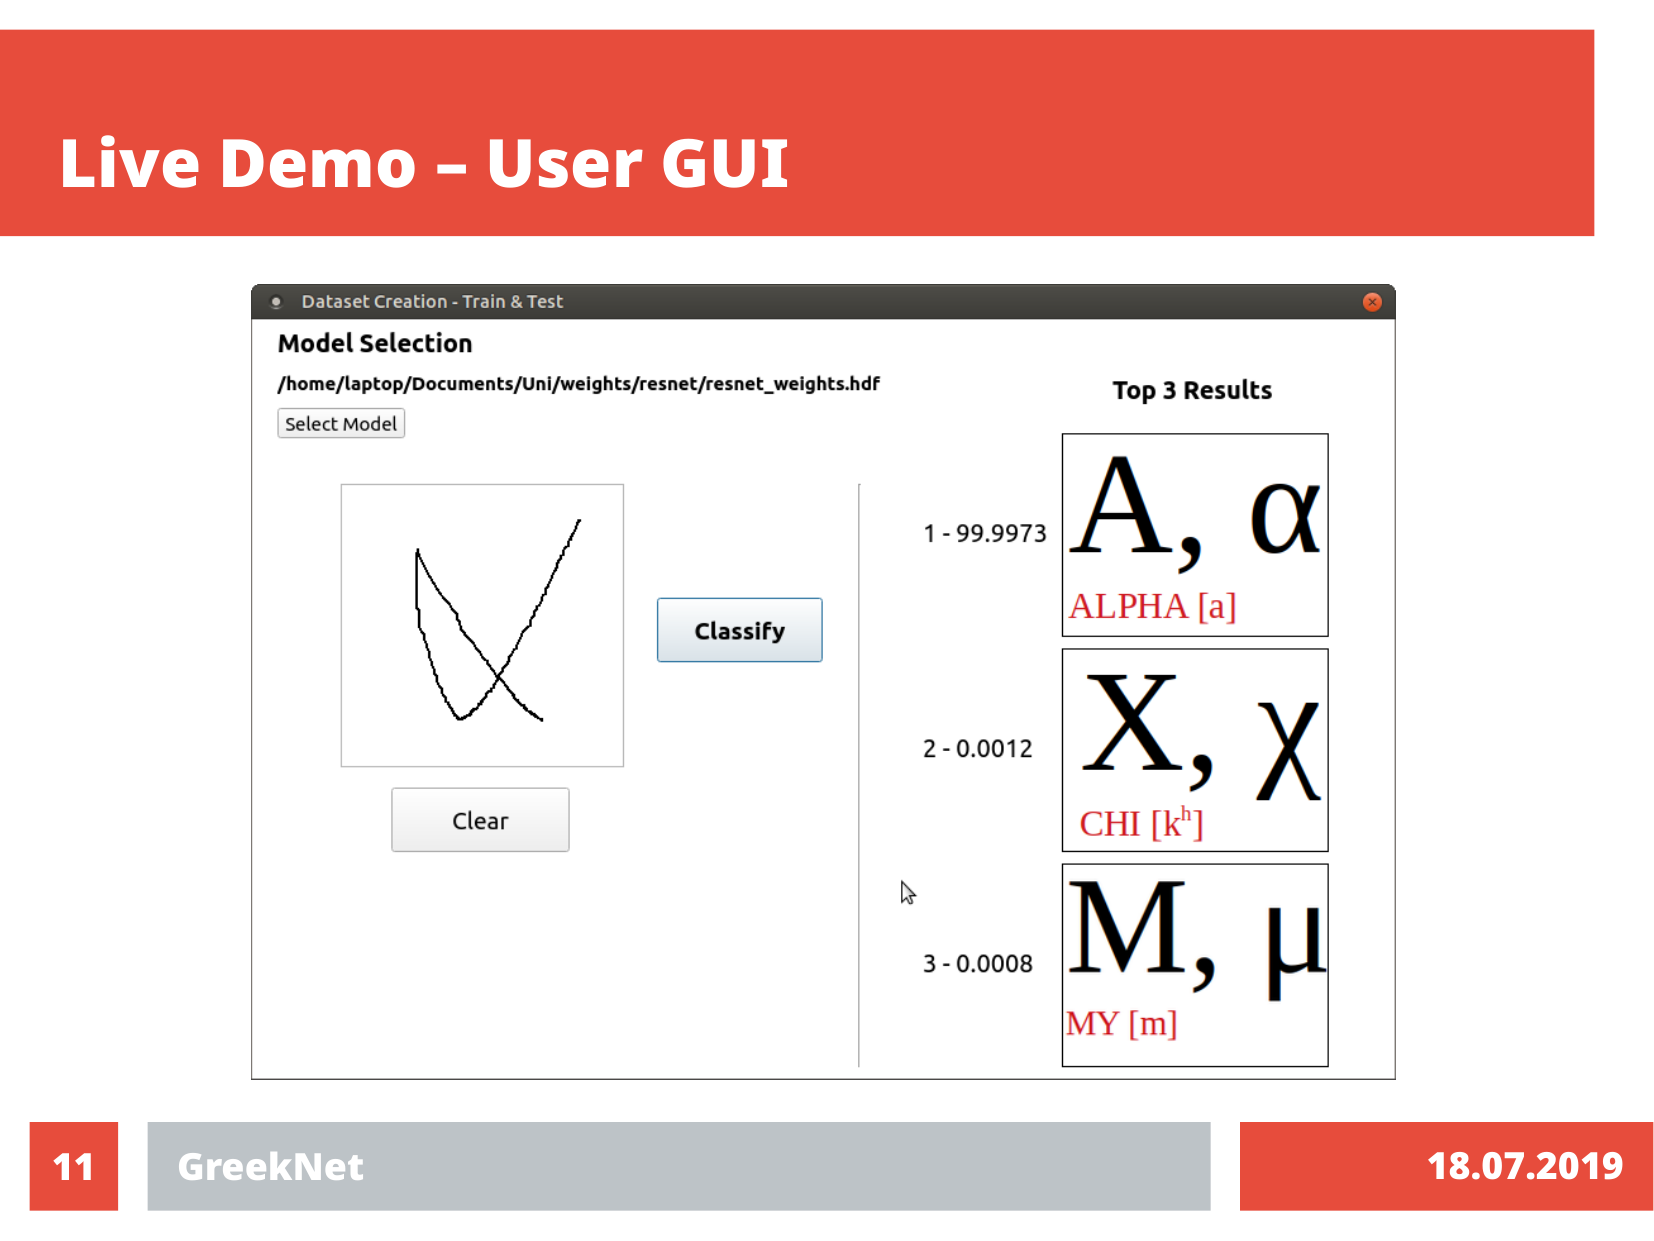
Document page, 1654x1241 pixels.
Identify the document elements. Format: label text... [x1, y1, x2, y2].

picture [251, 284, 1396, 1081]
title Live Demo – User GUI [59, 59, 1595, 207]
